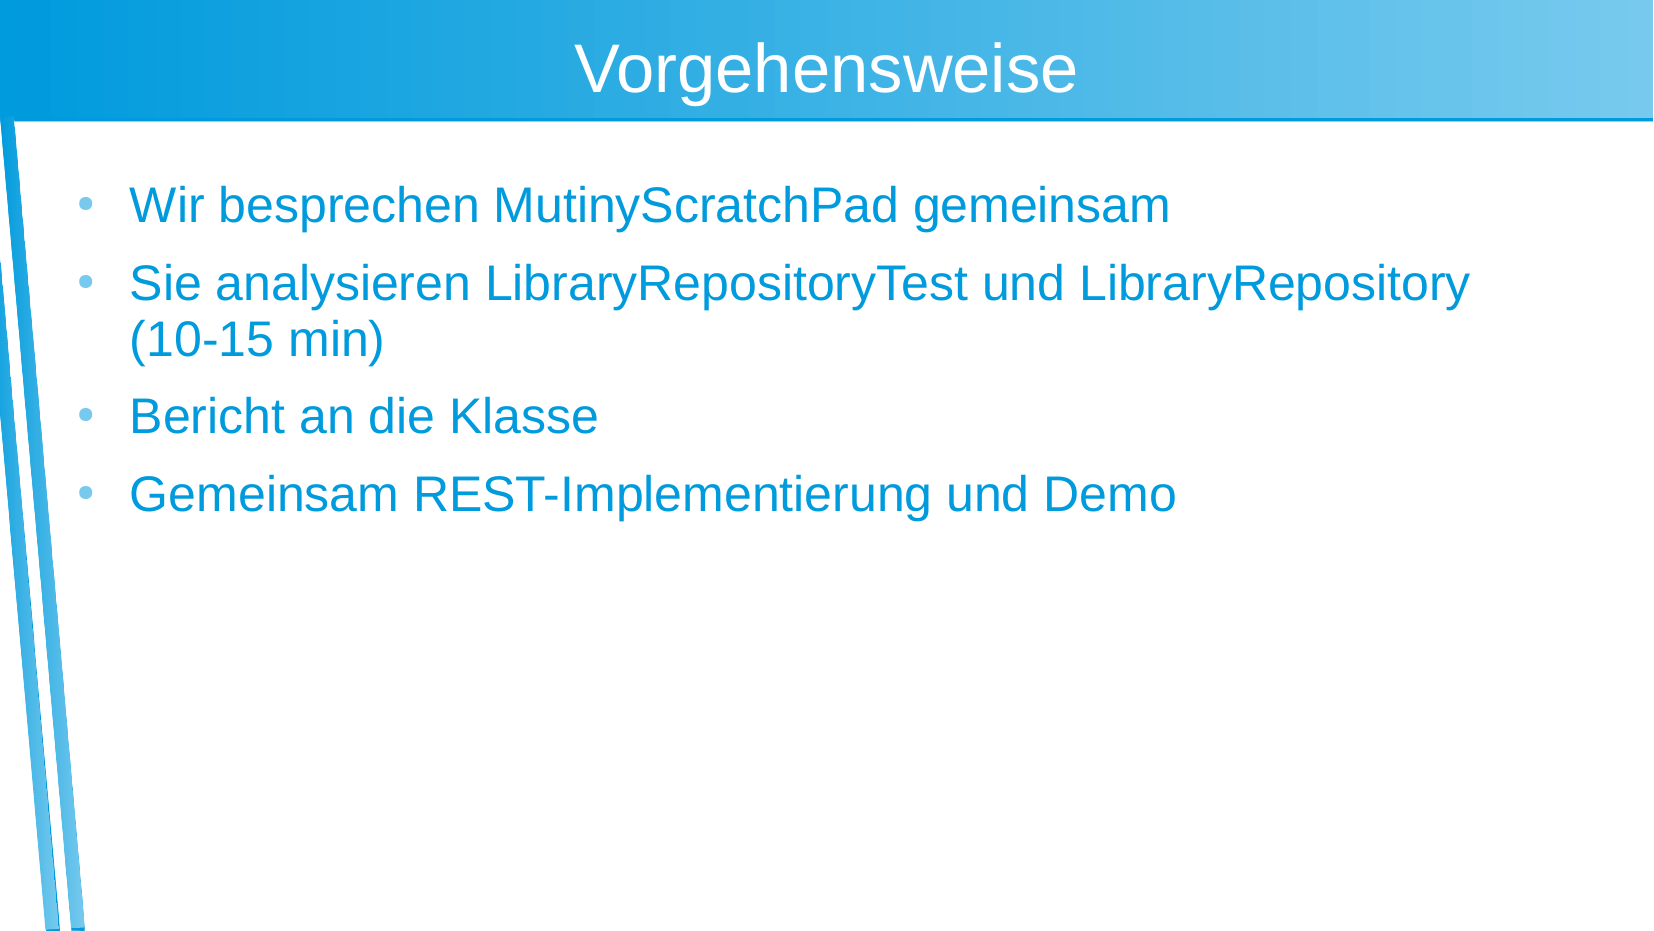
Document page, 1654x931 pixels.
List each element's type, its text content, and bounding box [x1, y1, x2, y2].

title Vorgehensweise [59, 29, 1595, 108]
list Wir besprechen MutinyScratchPad gemeinsam Sie analysieren LibraryRepositoryTest und LibraryRepository (10-15 min) Bericht an die Klasse Gemeinsam REST-Implementierung und Demo [59, 177, 1595, 857]
